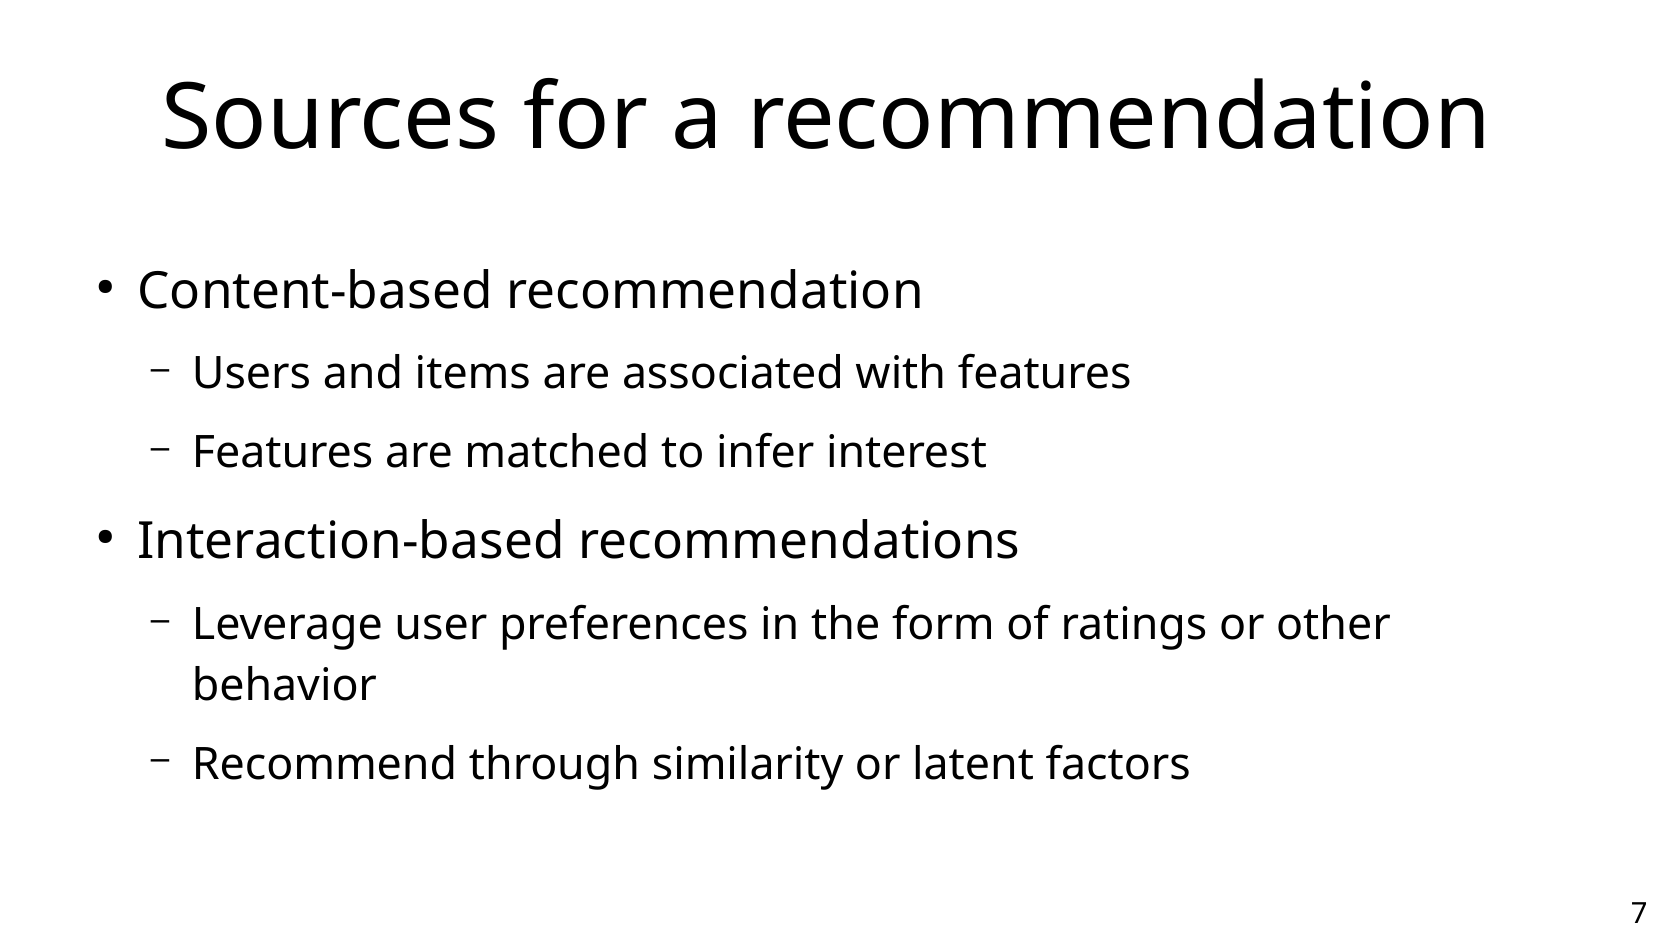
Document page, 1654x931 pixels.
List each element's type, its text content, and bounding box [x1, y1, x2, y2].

title Sources for a recommendation [82, 1, 1571, 226]
list Content-based recommendation Users and items are associated with features Features are matched to infer interest Interaction-based recommendations Leverage user preferences in the form of ratings or other behavior Recommend through similarity or latent factors [82, 253, 1571, 793]
